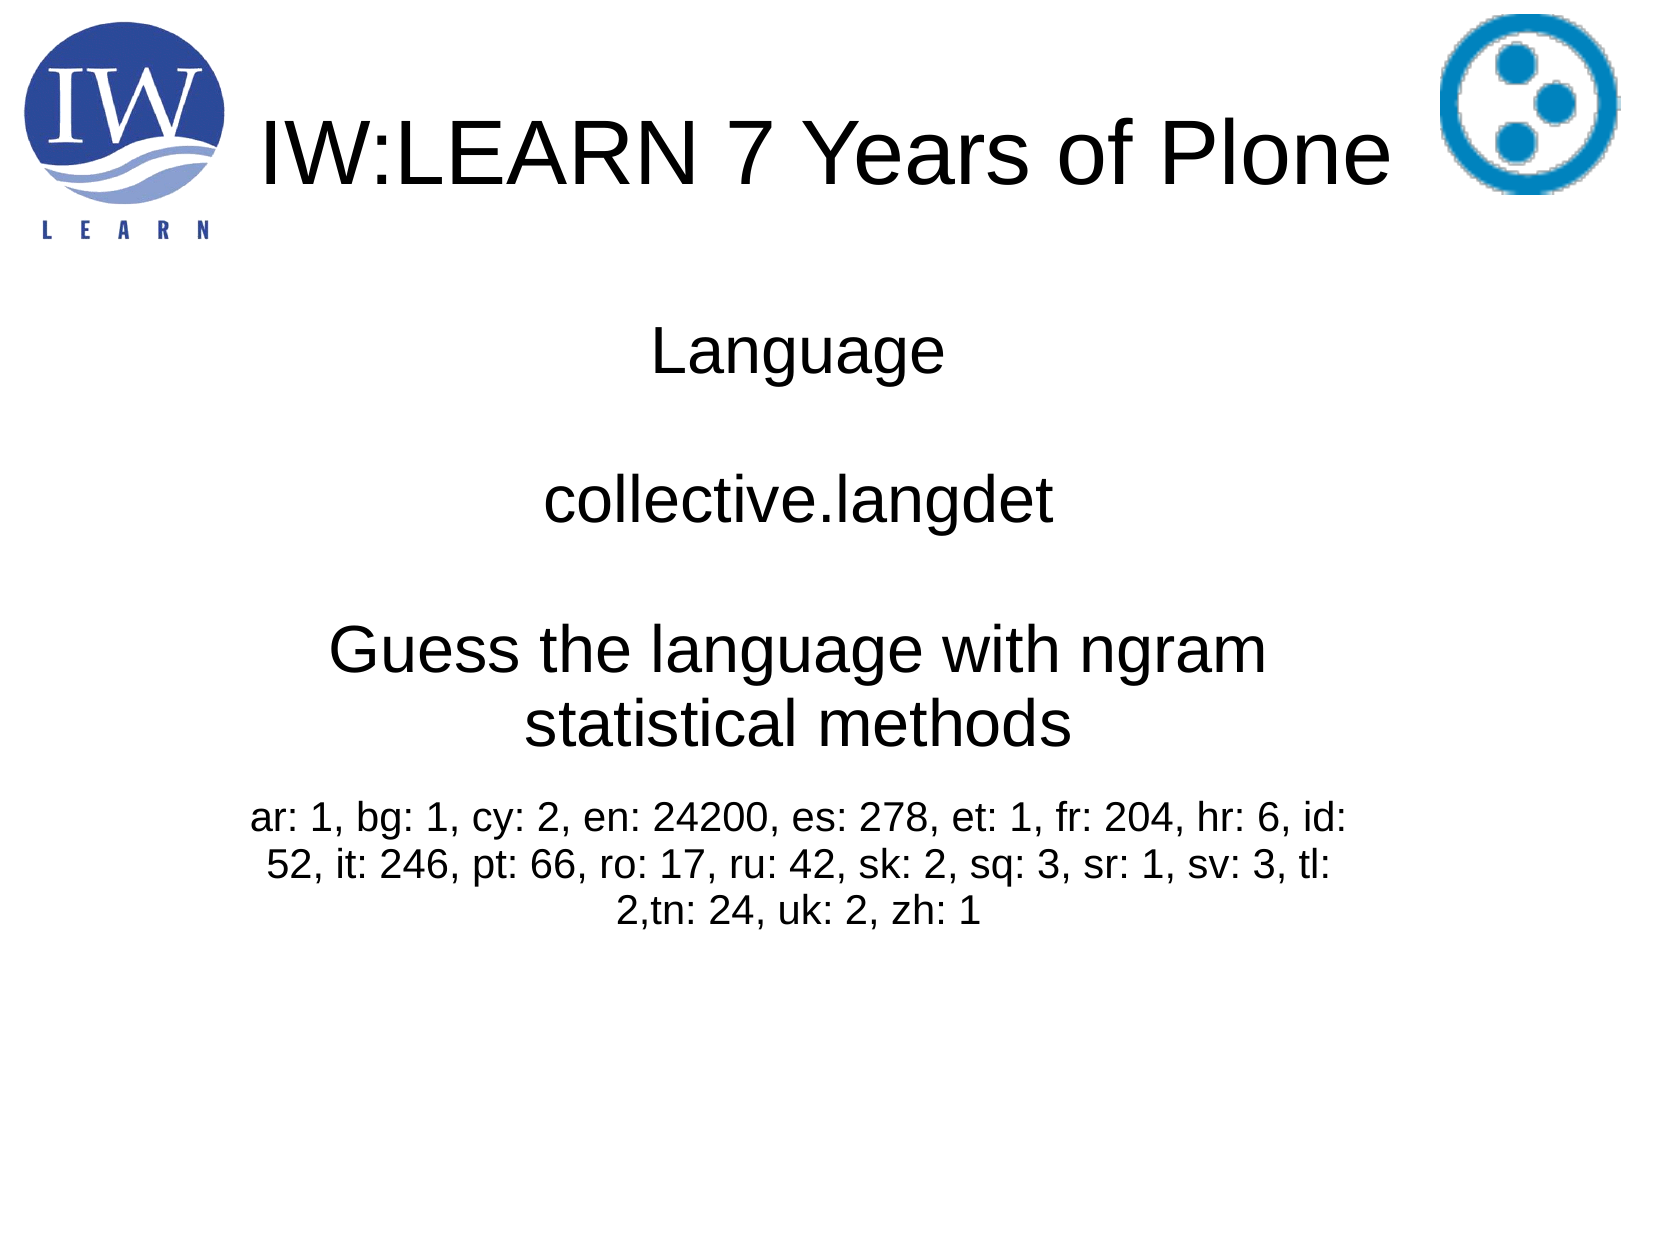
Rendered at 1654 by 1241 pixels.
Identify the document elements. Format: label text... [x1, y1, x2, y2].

title IW:LEARN 7 Years of Plone [241, 49, 1571, 257]
picture [6, 7, 241, 257]
subtitle Language collective.langdet Guess the language with ngram statistical methods ar: 1, bg: 1, cy: 2, en: 24200, es: 278, et: 1, fr: 204, hr: 6, id: 52, it: 246, pt: 66, ro: 17, ru: 42, sk: 2, sq: 3, sr: 1, sv: 3, tl: 2,tn: 24, uk: 2, zh: 1 [232, 300, 1366, 1021]
picture [1440, 14, 1515, 90]
picture [1455, 29, 1601, 178]
picture [1541, 14, 1621, 196]
picture [1440, 117, 1516, 196]
